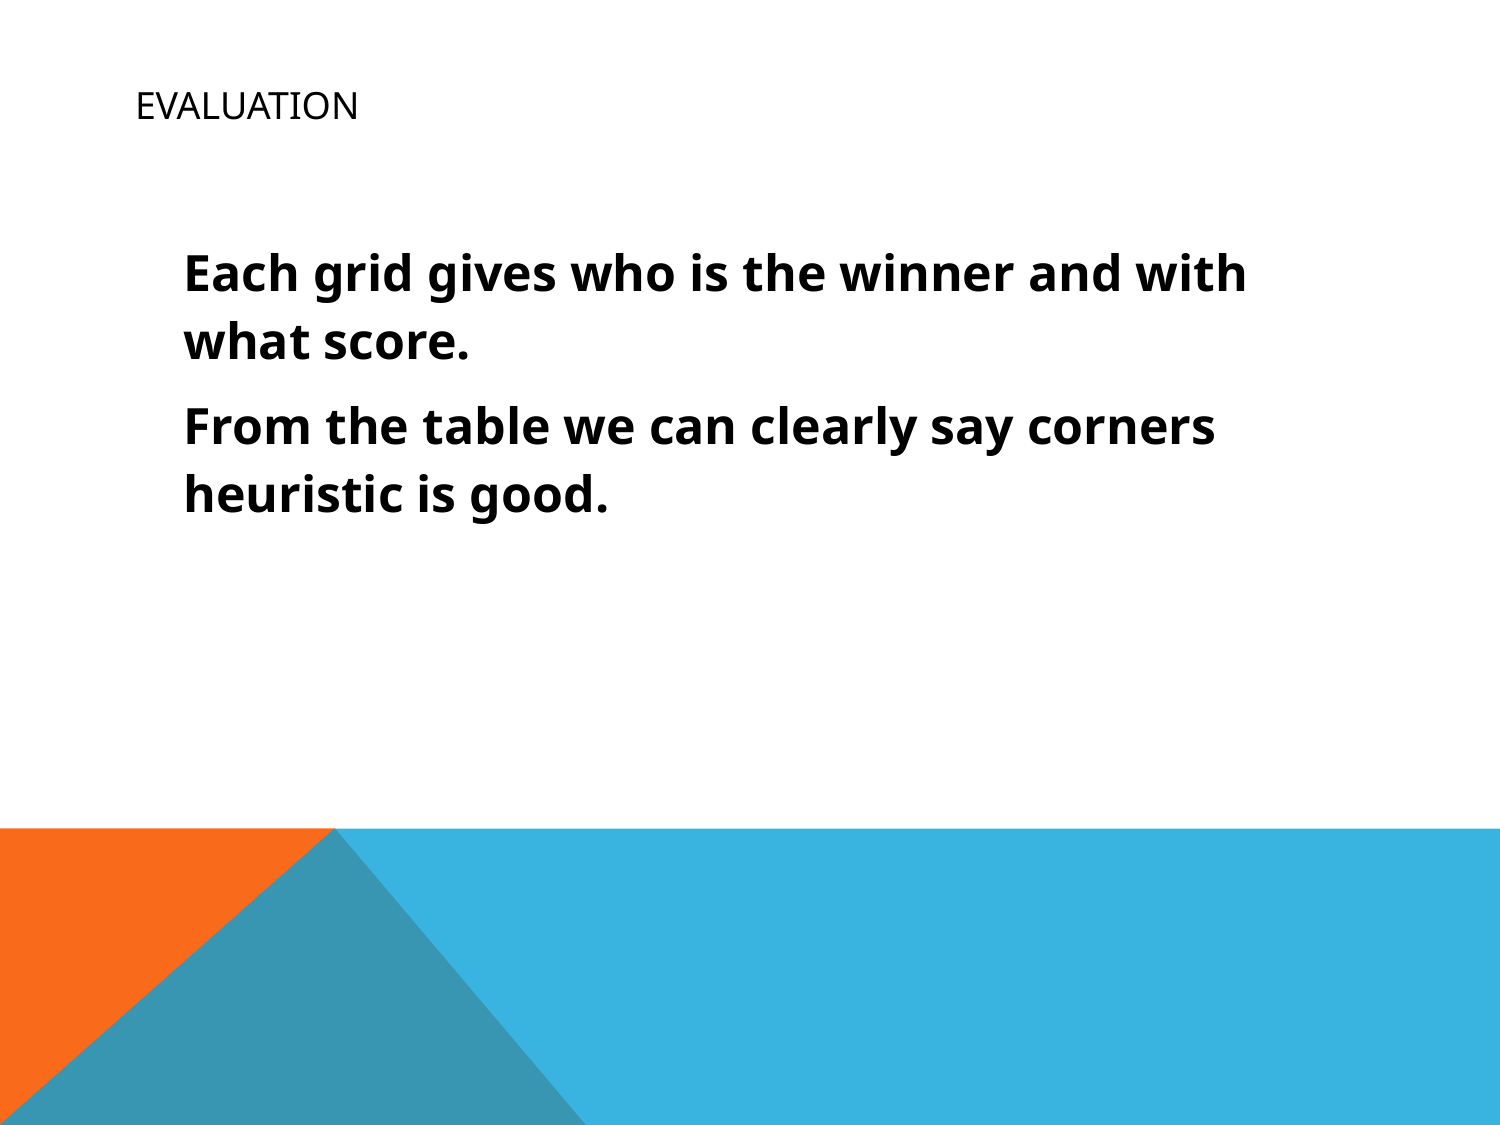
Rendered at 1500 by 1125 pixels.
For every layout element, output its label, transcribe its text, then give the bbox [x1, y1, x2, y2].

text_box Each grid gives who is the winner and with what score. From the table we can clearly say corners heuristic is good. [168, 230, 1359, 497]
title EVALUATION [135, 60, 1369, 150]
